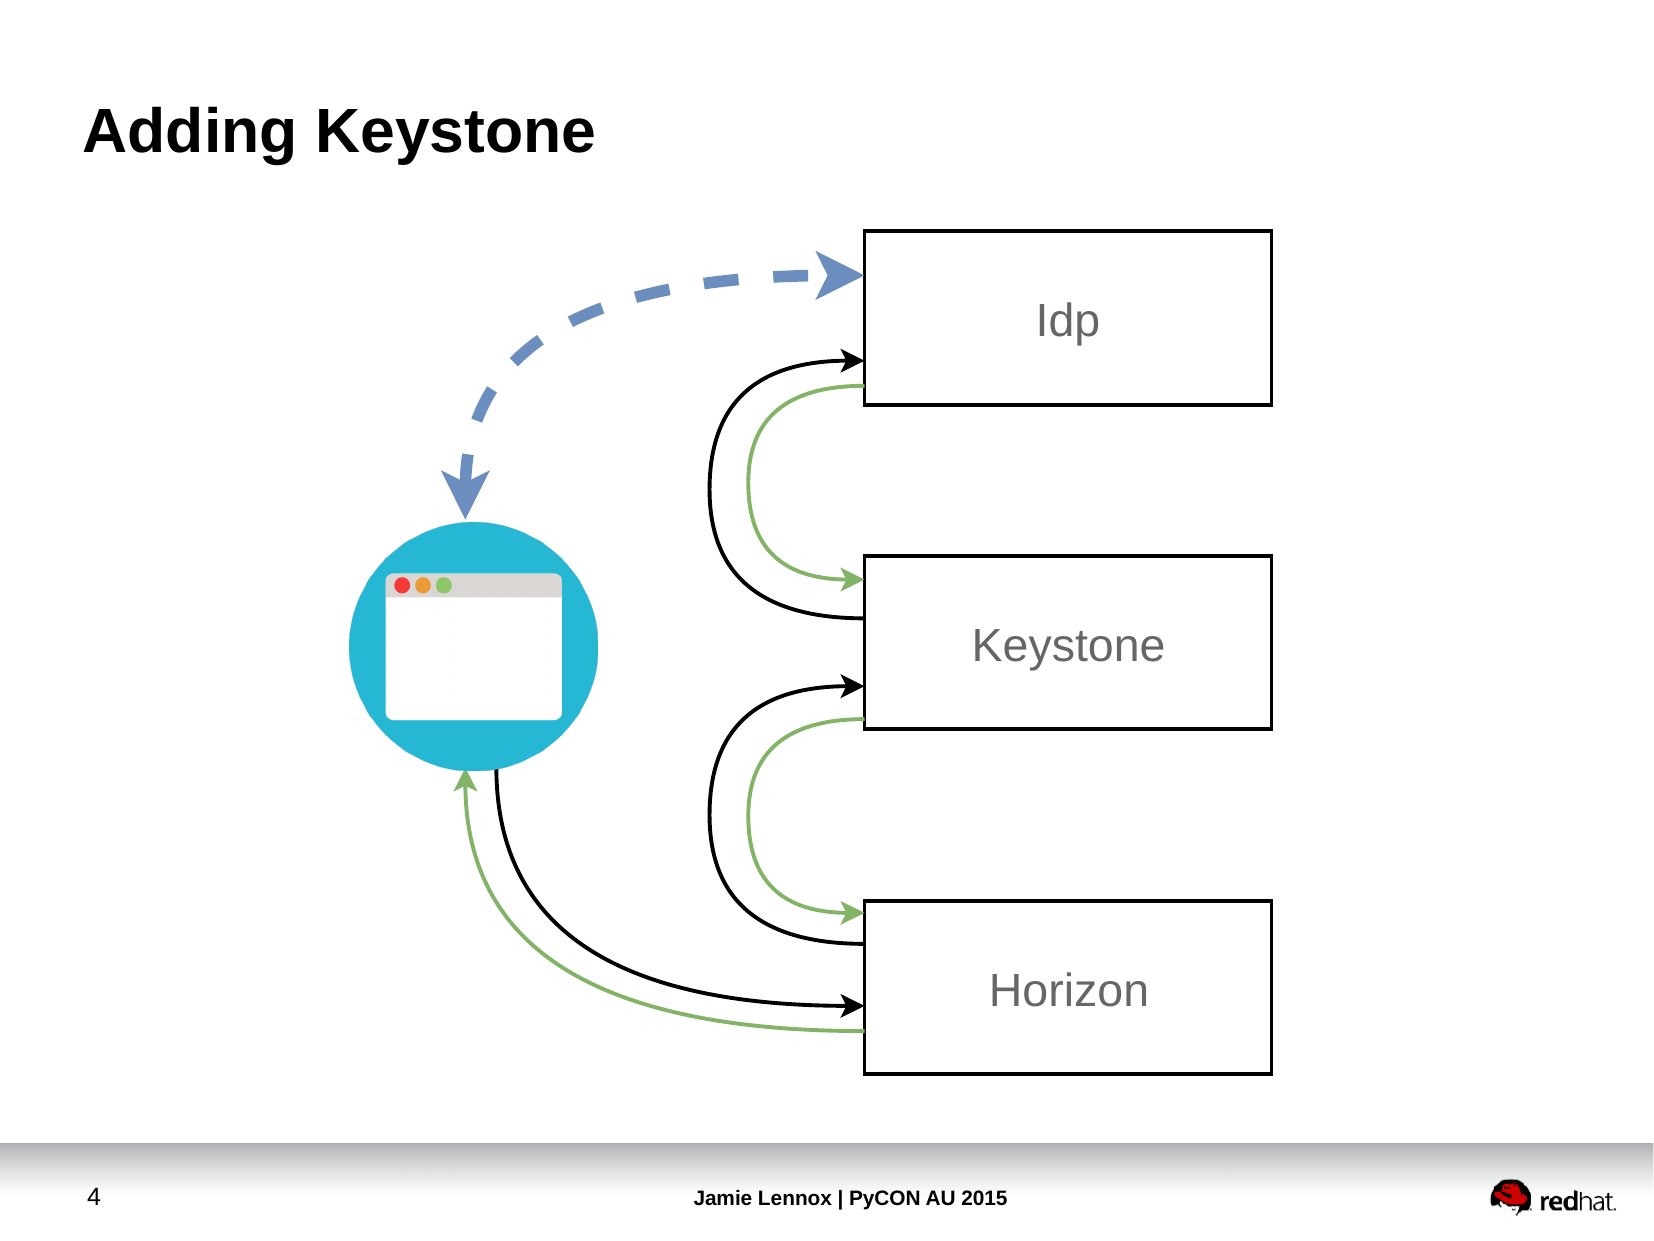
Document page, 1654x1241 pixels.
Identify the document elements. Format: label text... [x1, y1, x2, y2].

picture [337, 225, 1278, 1078]
title Adding Keystone [82, 37, 1571, 226]
picture [0, 1143, 1654, 1241]
